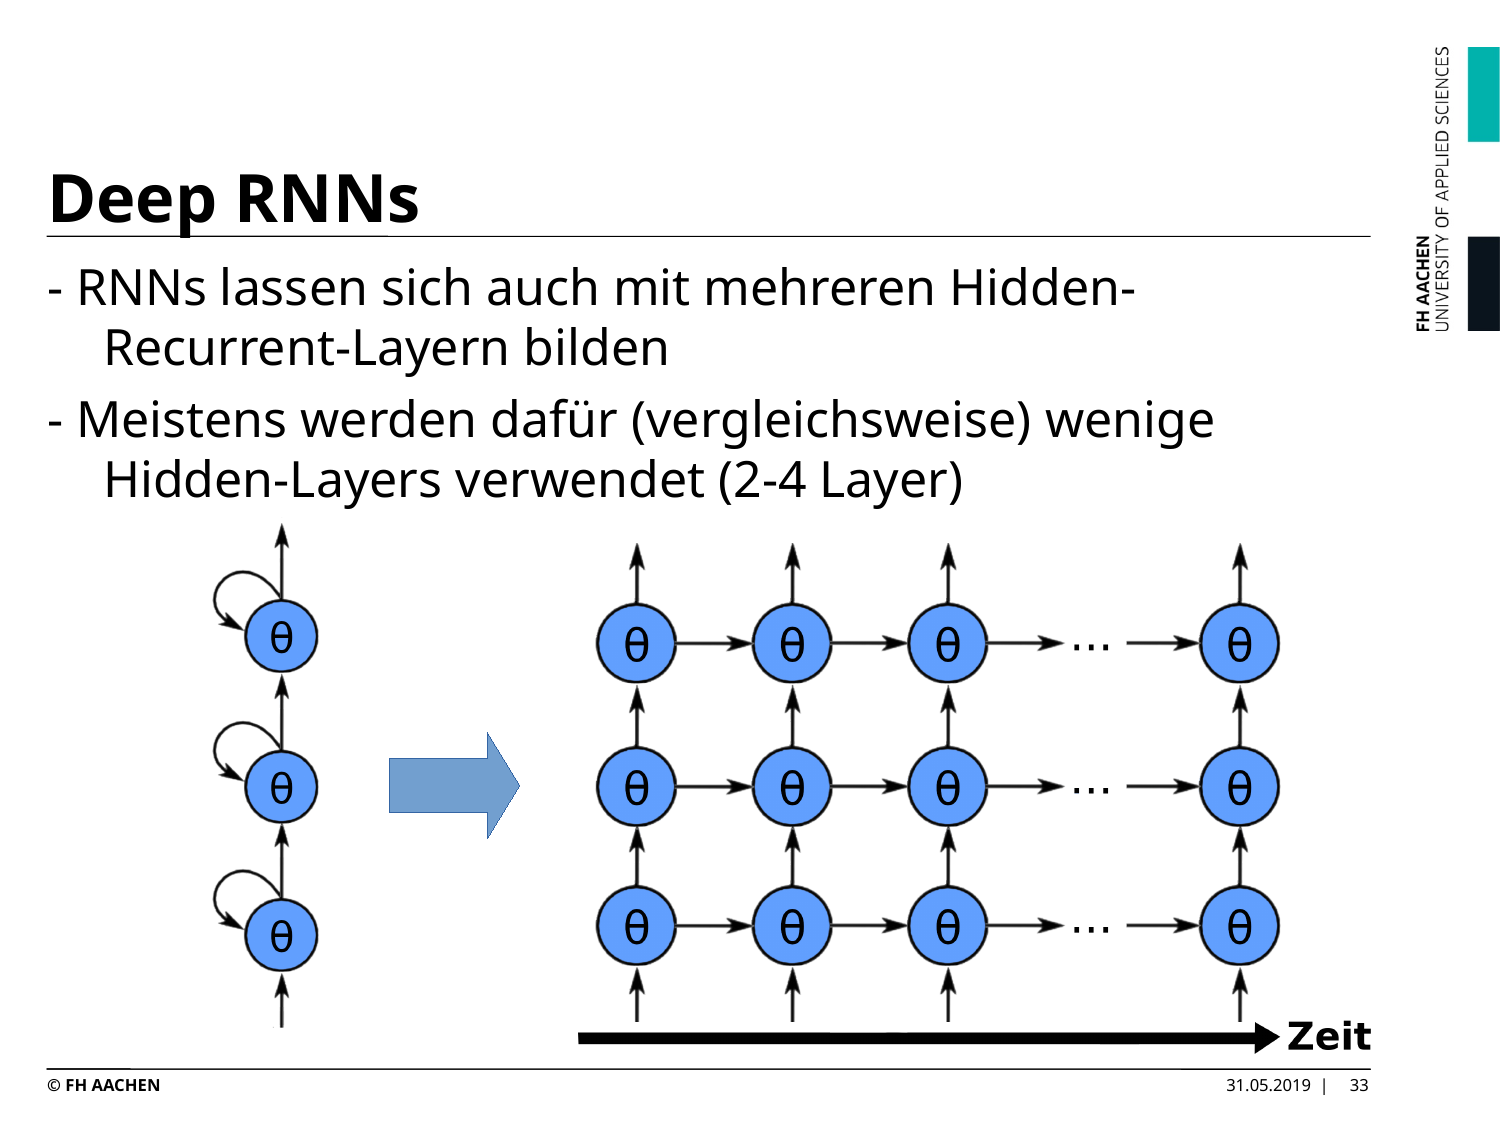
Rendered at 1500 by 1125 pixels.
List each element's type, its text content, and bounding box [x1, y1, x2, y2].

list - RNNs lassen sich auch mit mehreren Hidden-Recurrent-Layern bilden - Meistens werden dafür (vergleichsweise) wenige Hidden-Layers verwendet (2-4 Layer) [47, 255, 1371, 1047]
text_box [389, 732, 520, 839]
picture [578, 543, 1371, 1054]
picture [212, 517, 319, 1028]
picture [1404, 47, 1500, 331]
title Deep RNNs [47, 153, 1371, 237]
